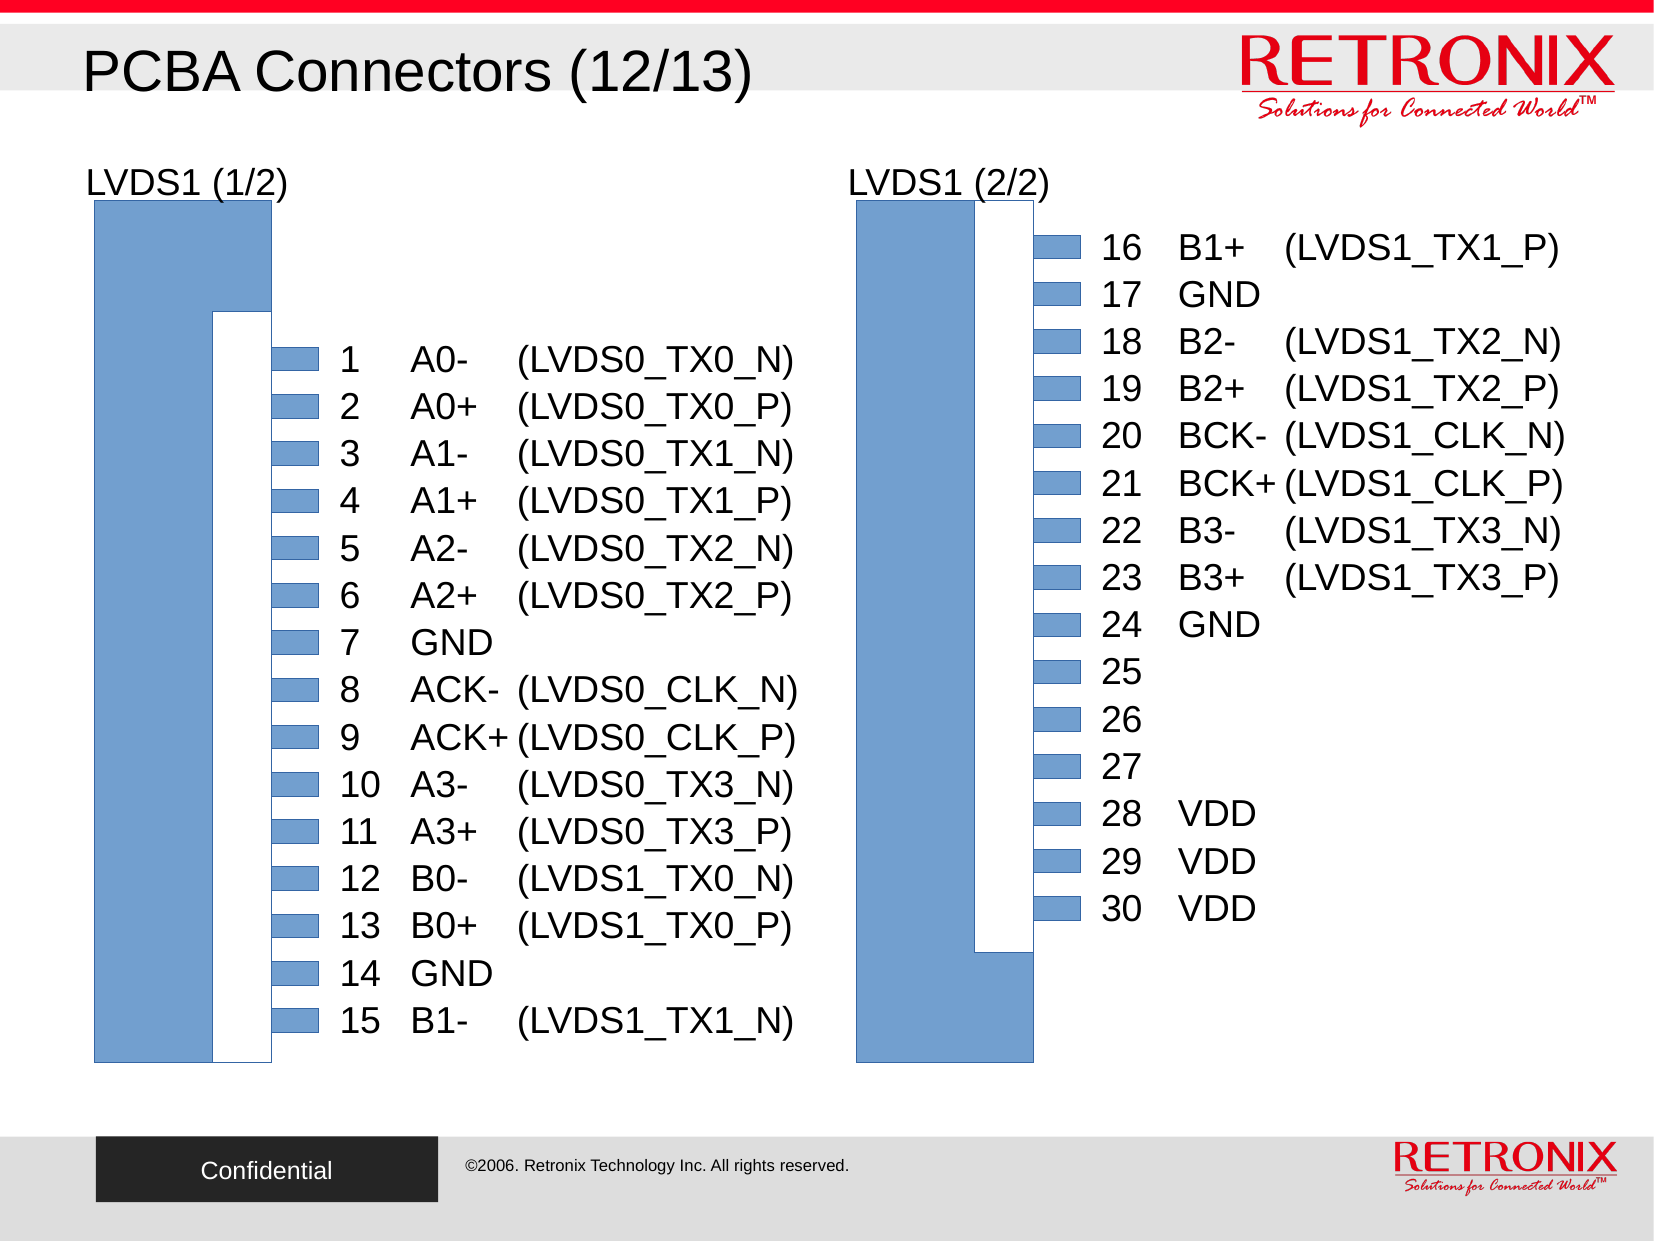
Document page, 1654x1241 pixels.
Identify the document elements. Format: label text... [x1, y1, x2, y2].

text_box 24 [1086, 596, 1158, 643]
text_box 14 [324, 944, 395, 992]
picture [1235, 31, 1621, 130]
text_box 1 [324, 330, 376, 377]
text_box VDD [1163, 879, 1272, 937]
picture [1391, 1139, 1621, 1198]
text_box A0+ [395, 377, 494, 435]
text_box (LVDS0_TX1_P) [502, 472, 808, 519]
text_box (LVDS0_TX2_N) [502, 519, 810, 577]
text_box (LVDS1_TX0_P) [502, 897, 808, 955]
text_box (LVDS1_TX2_N) [1269, 312, 1577, 370]
text_box B2+ [1163, 360, 1261, 407]
text_box GND [395, 614, 509, 661]
text_box 30 [1086, 879, 1158, 937]
text_box A1+ [395, 472, 494, 530]
text_box B1+ [1163, 218, 1261, 265]
text_box 23 [1086, 549, 1158, 596]
text_box B3+ [1163, 549, 1261, 596]
text_box (LVDS1_TX0_N) [502, 850, 810, 908]
text_box B0+ [395, 897, 494, 944]
text_box [856, 211, 1081, 1063]
text_box (LVDS0_TX0_P) [502, 377, 808, 425]
text_box (LVDS0_TX2_P) [502, 566, 808, 624]
text_box LVDS1 (1/2) [70, 153, 304, 211]
text_box B0- [395, 850, 484, 897]
text_box 15 [324, 992, 395, 1049]
text_box 16 [1086, 218, 1158, 265]
text_box A0- [395, 330, 484, 377]
text_box (LVDS0_TX1_N) [502, 425, 810, 483]
text_box 7 [324, 614, 376, 661]
text_box A2- [395, 519, 484, 566]
text_box 9 [324, 708, 376, 755]
text_box 25 [1086, 643, 1158, 690]
text_box 10 [324, 755, 395, 803]
text_box 4 [324, 472, 376, 519]
text_box 5 [324, 519, 376, 566]
text_box 8 [324, 661, 376, 708]
text_box (LVDS1_CLK_N) [1269, 407, 1581, 465]
text_box ACK+ [395, 708, 502, 766]
text_box 22 [1086, 501, 1158, 549]
text_box LVDS1 (2/2) [832, 153, 1066, 211]
text_box 2 [324, 377, 376, 425]
text_box 6 [324, 566, 376, 614]
text_box 18 [1086, 312, 1158, 360]
text_box A3- [395, 755, 484, 803]
text_box A2+ [395, 566, 494, 614]
text_box 26 [1086, 690, 1158, 738]
text_box (LVDS1_TX3_P) [1269, 549, 1575, 607]
text_box VDD [1163, 832, 1272, 879]
text_box BCK+ [1163, 454, 1269, 512]
text_box (LVDS1_CLK_P) [1269, 454, 1579, 512]
text_box [94, 211, 319, 1063]
text_box B2- [1163, 312, 1252, 360]
text_box 11 [324, 803, 395, 850]
text_box (LVDS0_TX3_N) [502, 755, 810, 813]
text_box (LVDS1_TX1_P) [1269, 218, 1575, 276]
title PCBA Connectors (12/13) [82, 23, 1205, 119]
text_box (LVDS0_TX3_P) [502, 803, 808, 850]
text_box VDD [1163, 785, 1272, 832]
text_box 17 [1086, 265, 1158, 312]
text_box B1- [395, 992, 484, 1049]
text_box 27 [1086, 738, 1158, 785]
text_box B3- [1163, 501, 1252, 549]
text_box (LVDS1_TX3_N) [1269, 501, 1577, 559]
text_box 29 [1086, 832, 1158, 879]
text_box 28 [1086, 785, 1158, 832]
text_box 12 [324, 850, 395, 897]
text_box 21 [1086, 454, 1158, 501]
text_box A3+ [395, 803, 494, 860]
text_box (LVDS0_CLK_P) [502, 708, 812, 766]
text_box (LVDS0_CLK_N) [502, 661, 814, 719]
text_box (LVDS0_TX0_N) [502, 330, 810, 388]
text_box GND [1163, 596, 1277, 654]
text_box BCK- [1163, 407, 1269, 454]
text_box GND [1163, 265, 1277, 323]
text_box 3 [324, 425, 376, 472]
text_box A1- [395, 425, 484, 472]
text_box (LVDS1_TX2_P) [1269, 360, 1575, 407]
text_box 19 [1086, 360, 1158, 407]
text_box 20 [1086, 407, 1158, 454]
text_box (LVDS1_TX1_N) [502, 992, 810, 1049]
text_box GND [395, 944, 509, 1002]
text_box ACK- [395, 661, 502, 708]
text_box 13 [324, 897, 395, 944]
